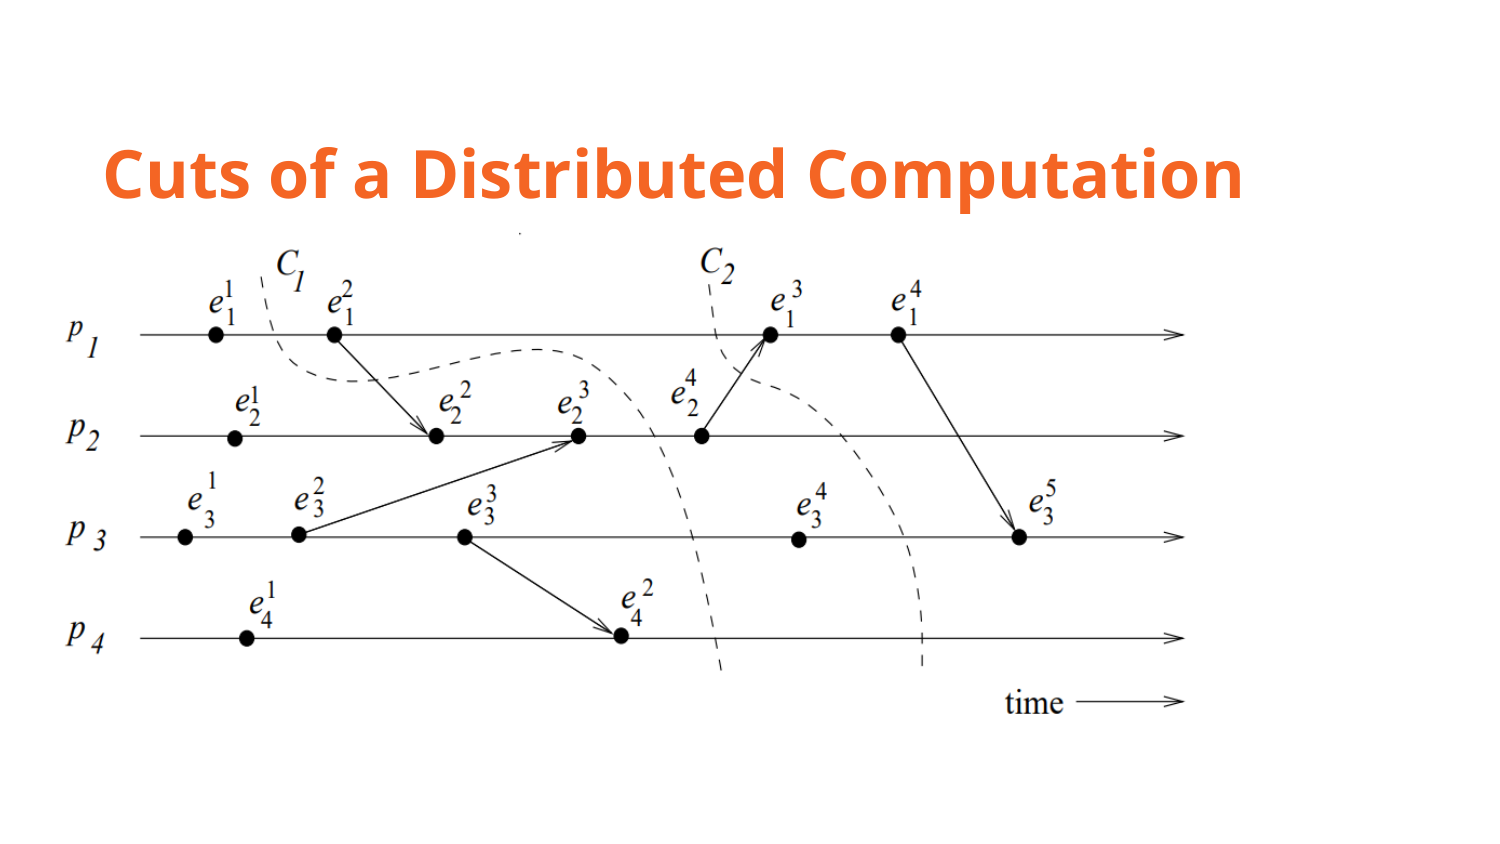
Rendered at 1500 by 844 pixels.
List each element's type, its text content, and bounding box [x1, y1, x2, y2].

picture [20, 217, 1258, 808]
title Cuts of a Distributed Computation [87, 116, 1450, 218]
